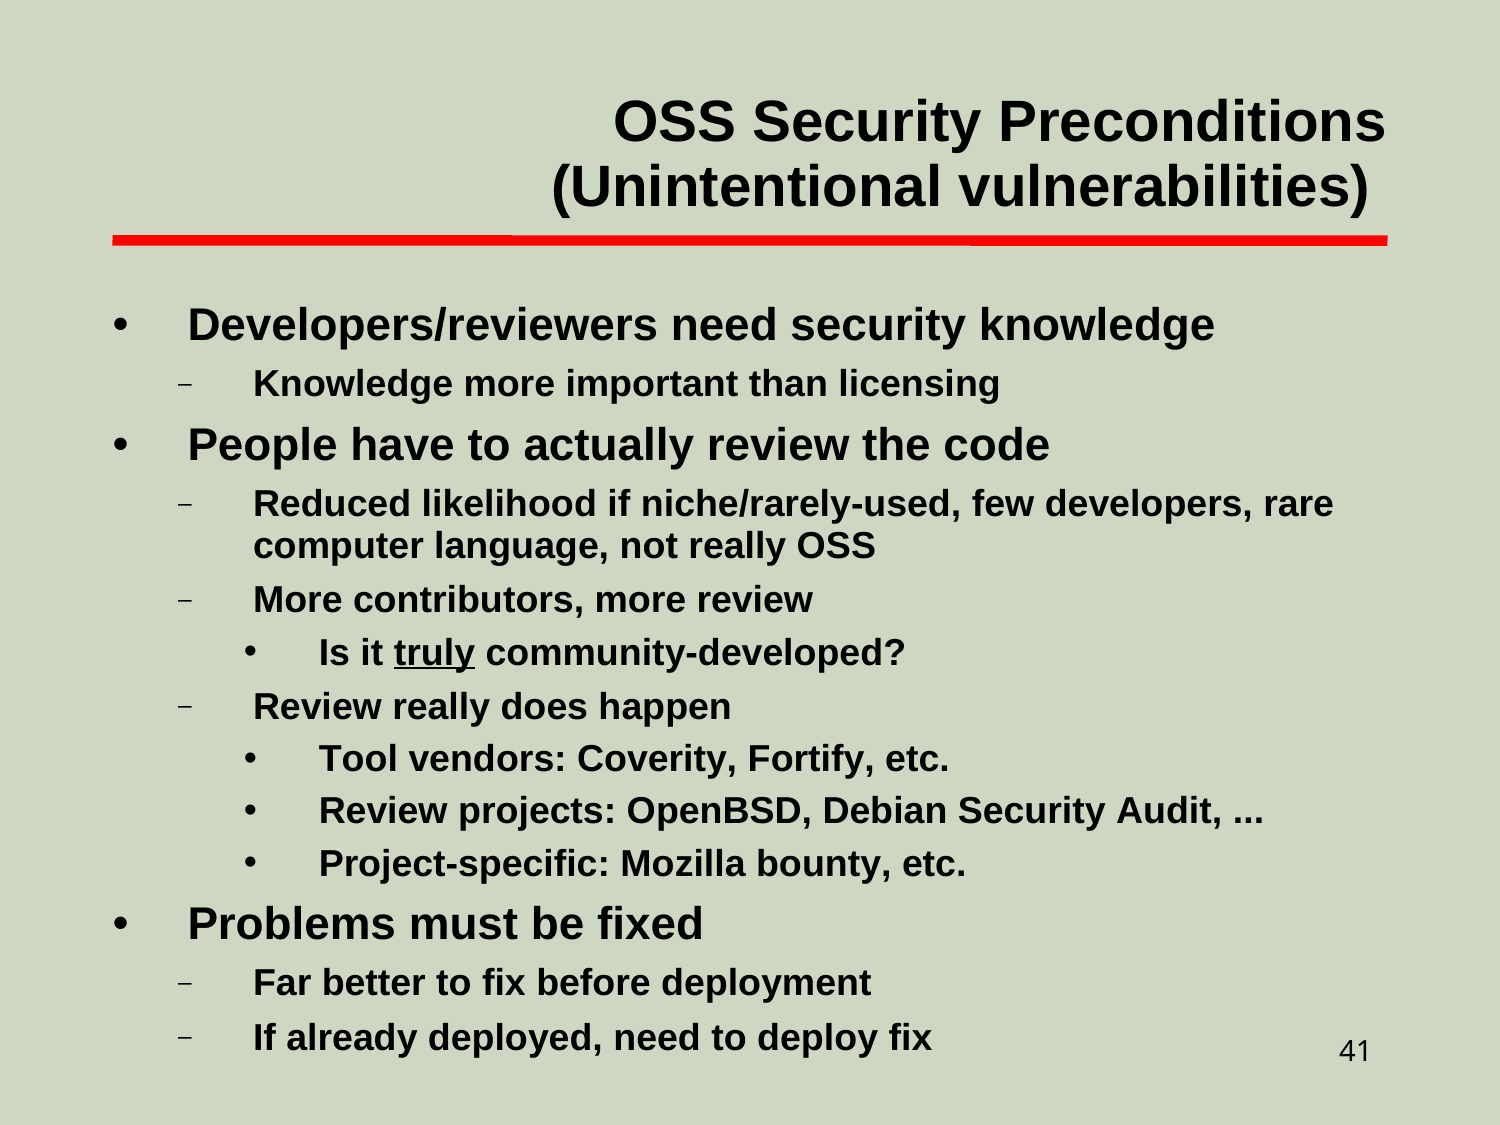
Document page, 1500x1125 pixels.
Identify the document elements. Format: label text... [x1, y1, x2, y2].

title OSS Security Preconditions (Unintentional vulnerabilities) [337, 85, 1388, 224]
list Developers/reviewers need security knowledge Knowledge more important than licensing People have to actually review the code Reduced likelihood if niche/rarely-used, few developers, rare computer language, not really OSS More contributors, more review Is it truly community-developed? Review really does happen Tool vendors: Coverity, Fortify, etc. Review projects: OpenBSD, Debian Security Audit, ... Project-specific: Mozilla bounty, etc. Problems must be fixed Far better to fix before deployment If already deployed, need to deploy fix [112, 299, 1388, 1098]
